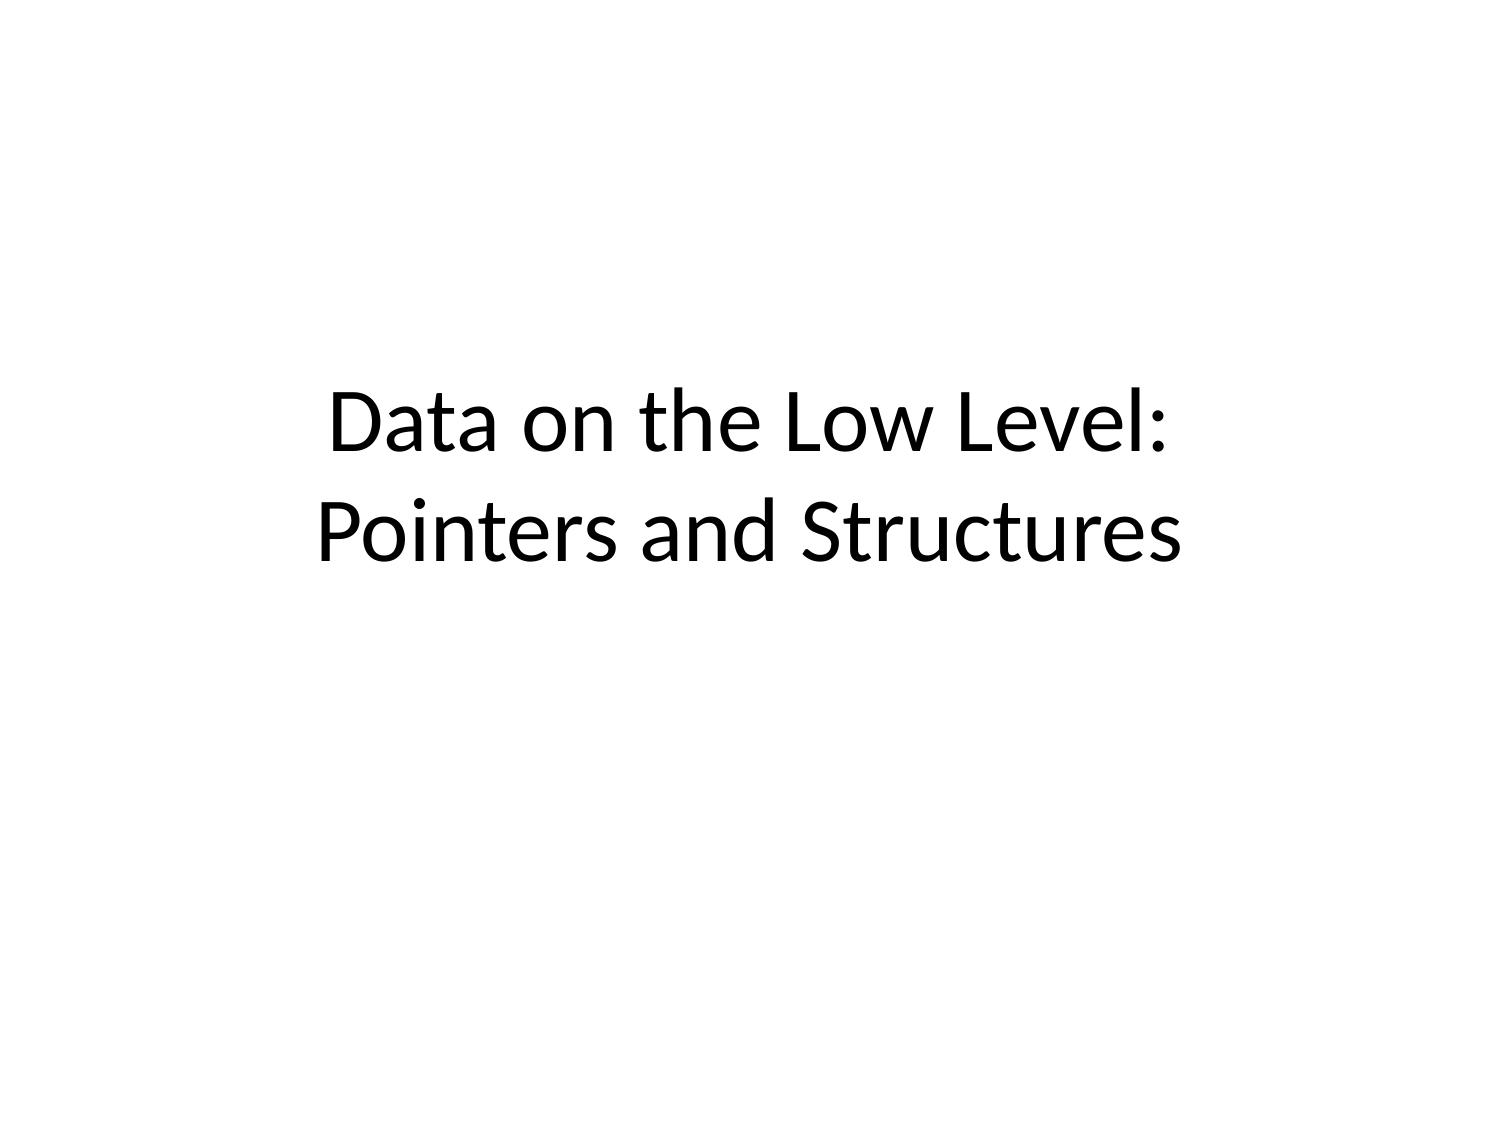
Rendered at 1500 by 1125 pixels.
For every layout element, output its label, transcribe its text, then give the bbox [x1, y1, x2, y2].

title Data on the Low Level: Pointers and Structures [112, 349, 1388, 591]
